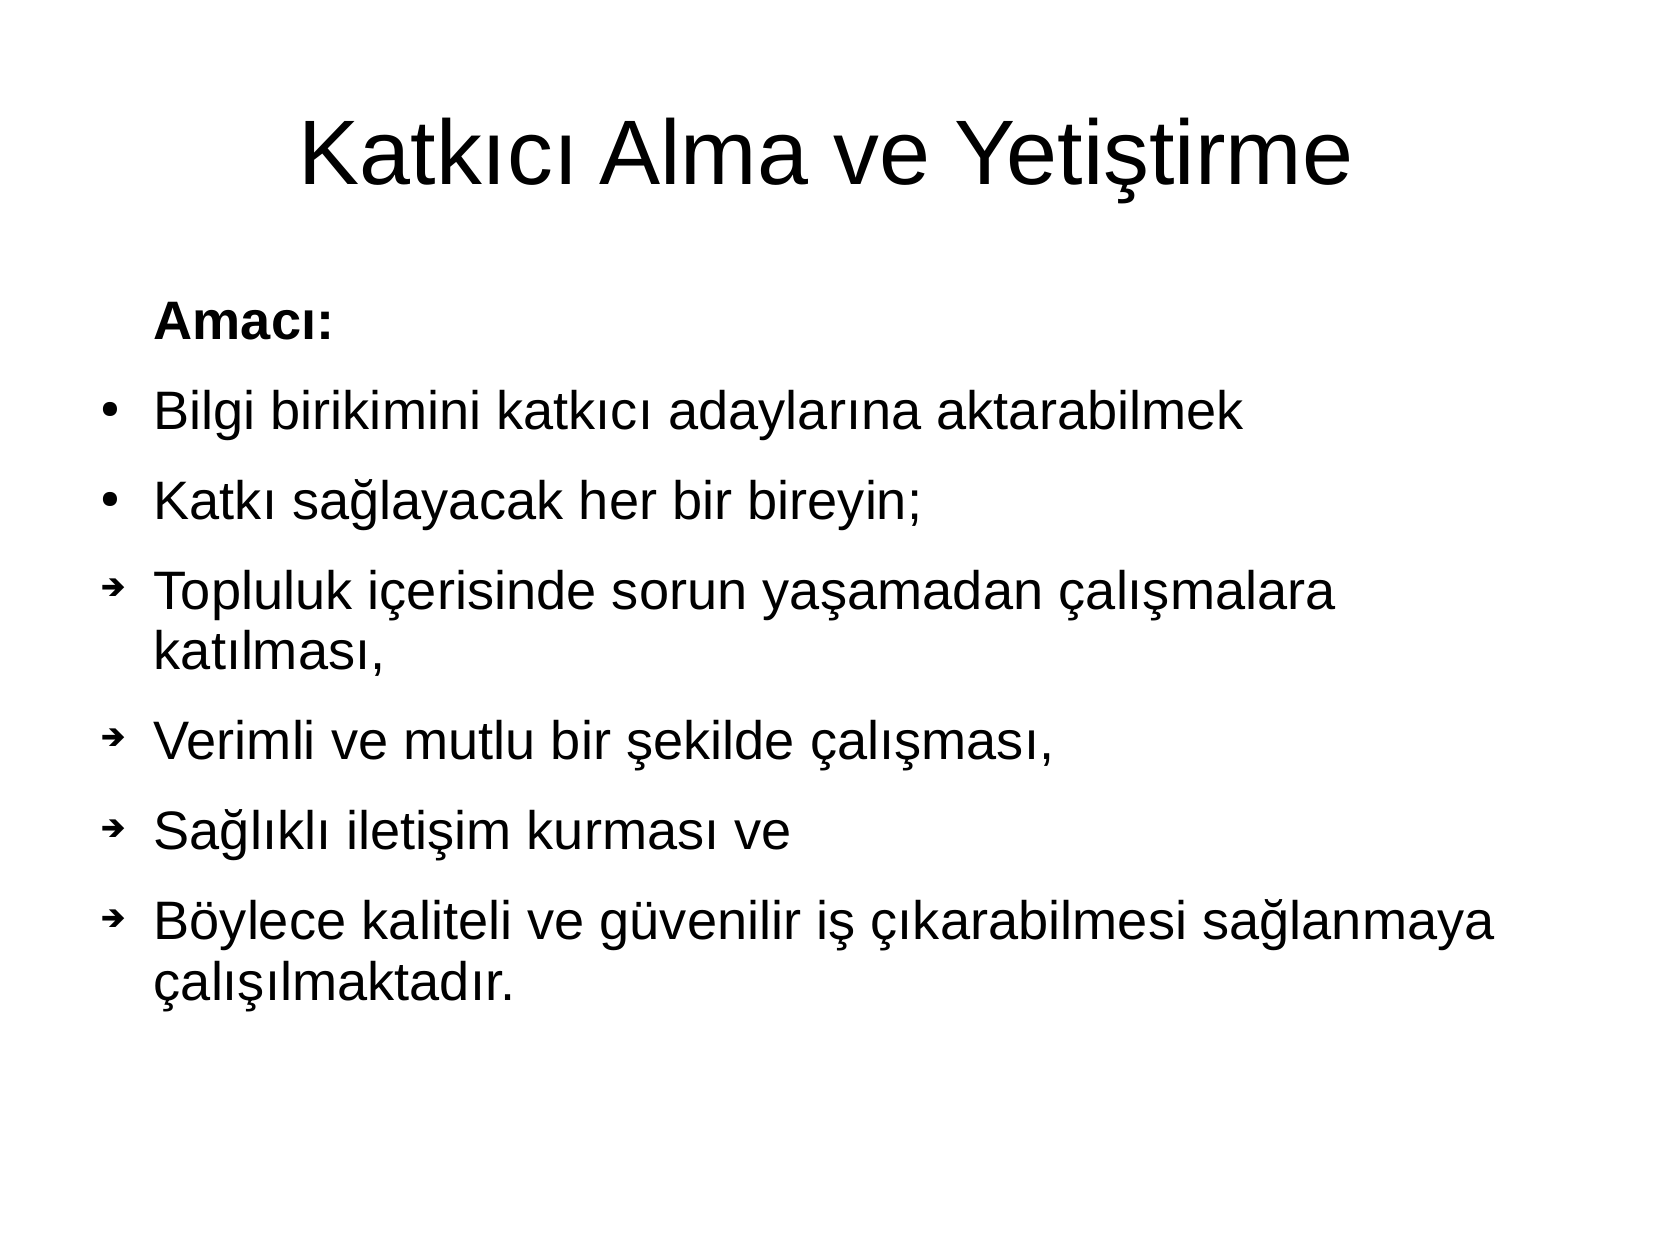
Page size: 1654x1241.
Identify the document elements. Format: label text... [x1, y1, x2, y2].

list Amacı: Bilgi birikimini katkıcı adaylarına aktarabilmek Katkı sağlayacak her bir bireyin; Topluluk içerisinde sorun yaşamadan çalışmalara katılması, Verimli ve mutlu bir şekilde çalışması, Sağlıklı iletişim kurması ve Böylece kaliteli ve güvenilir iş çıkarabilmesi sağlanmaya çalışılmaktadır. [82, 290, 1571, 1109]
title Katkıcı Alma ve Yetiştirme [82, 49, 1571, 257]
